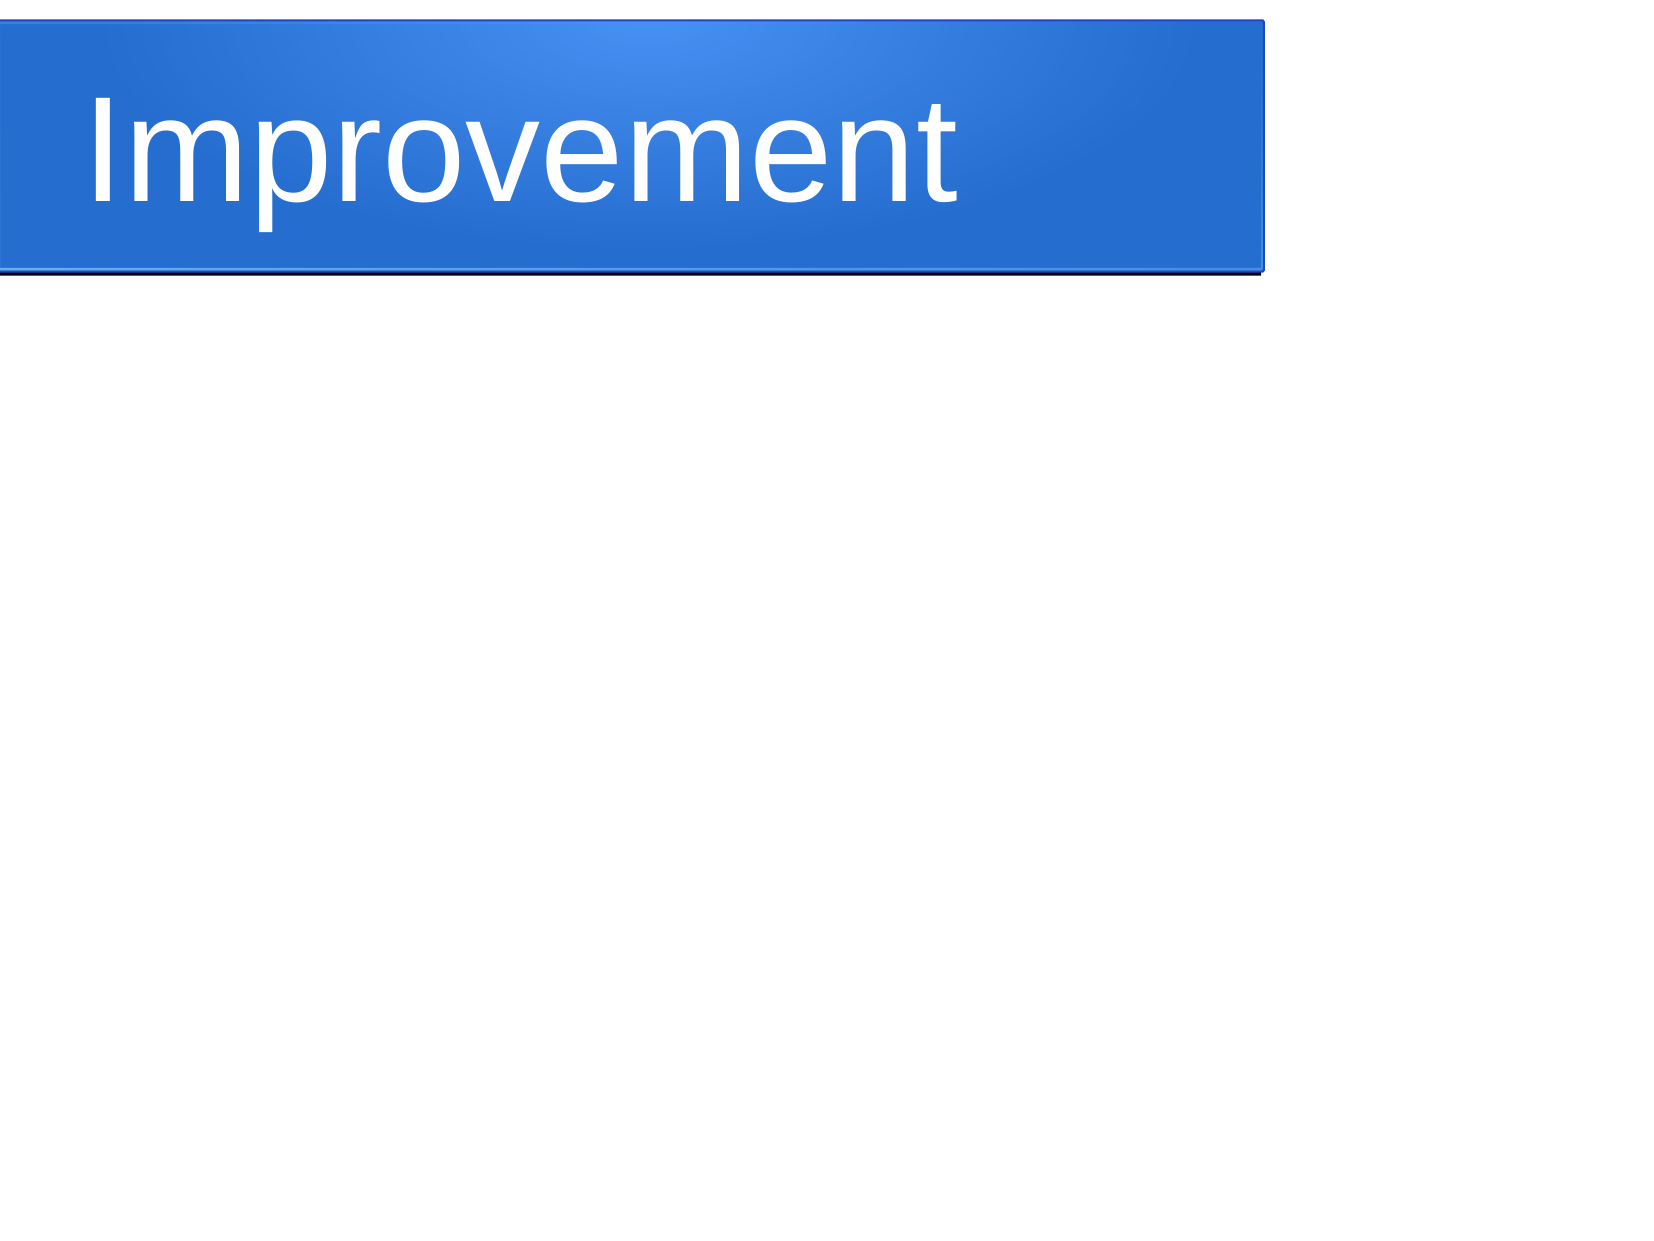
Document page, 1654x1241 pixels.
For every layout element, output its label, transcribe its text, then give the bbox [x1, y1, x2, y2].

title Improvement [82, 0, 1186, 318]
